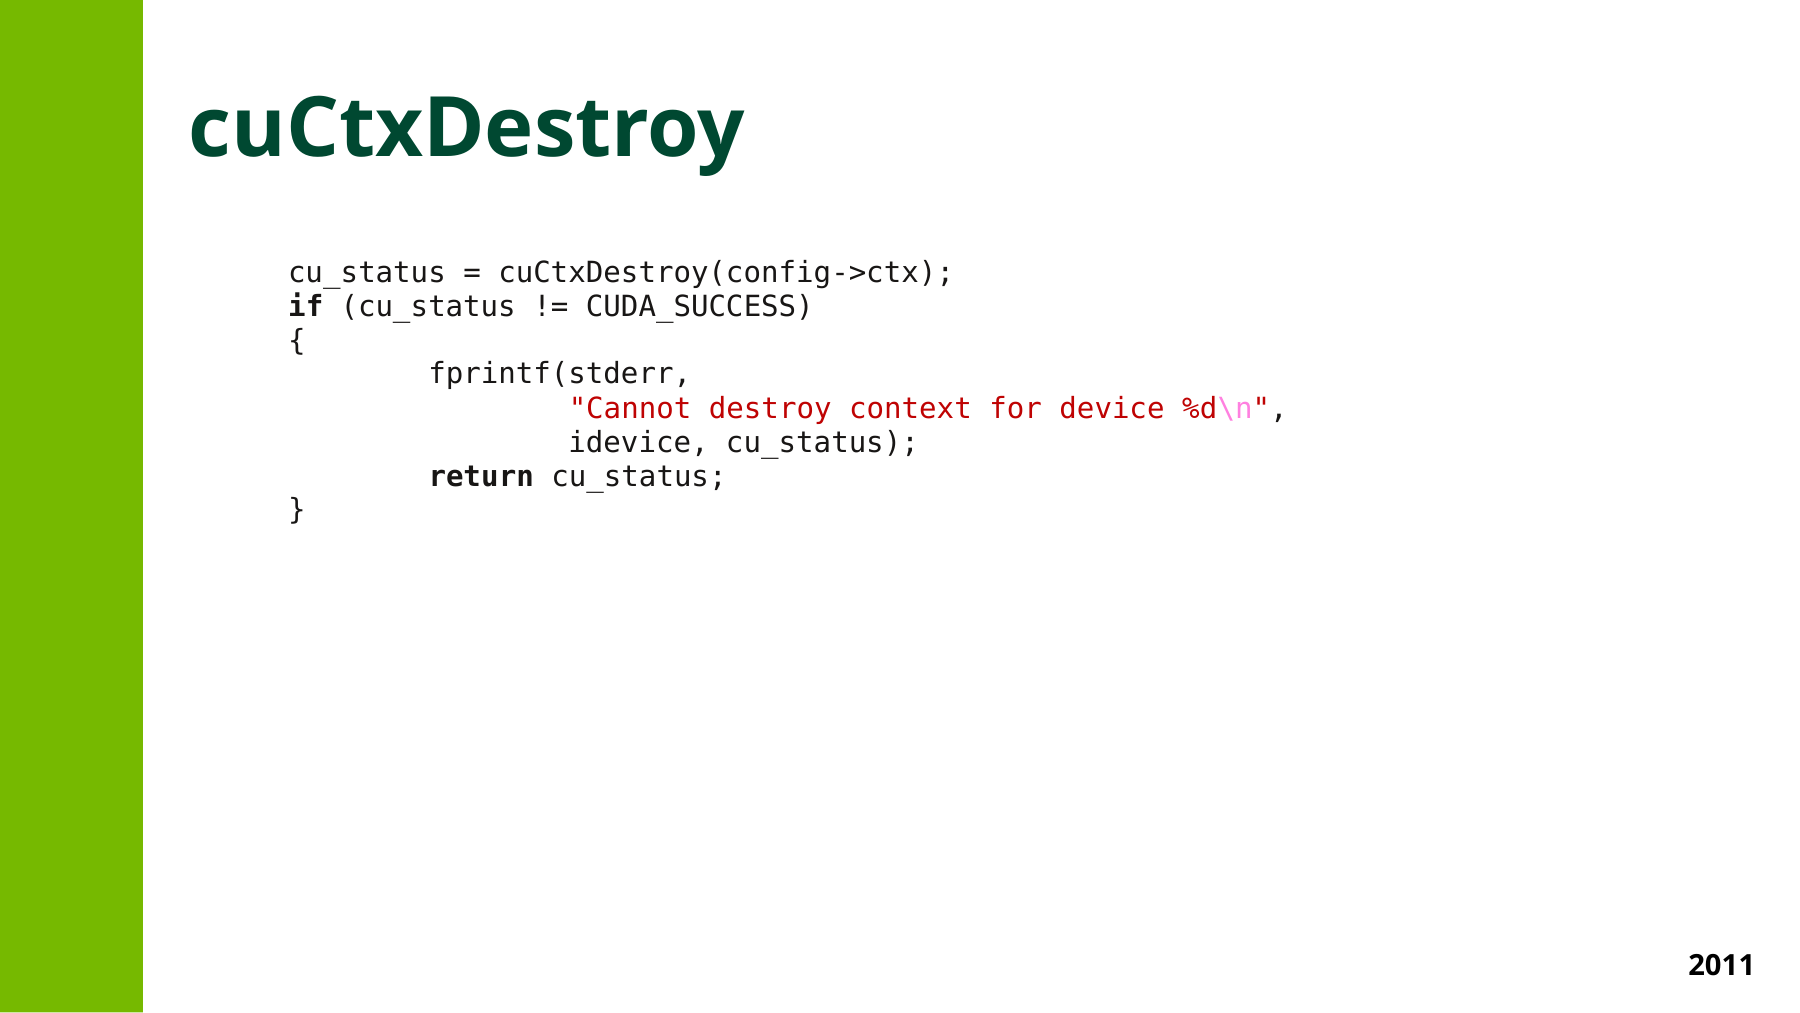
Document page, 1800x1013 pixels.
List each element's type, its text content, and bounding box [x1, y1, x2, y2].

title cuCtxDestroy [188, 40, 1733, 211]
chart [146, 255, 1732, 931]
